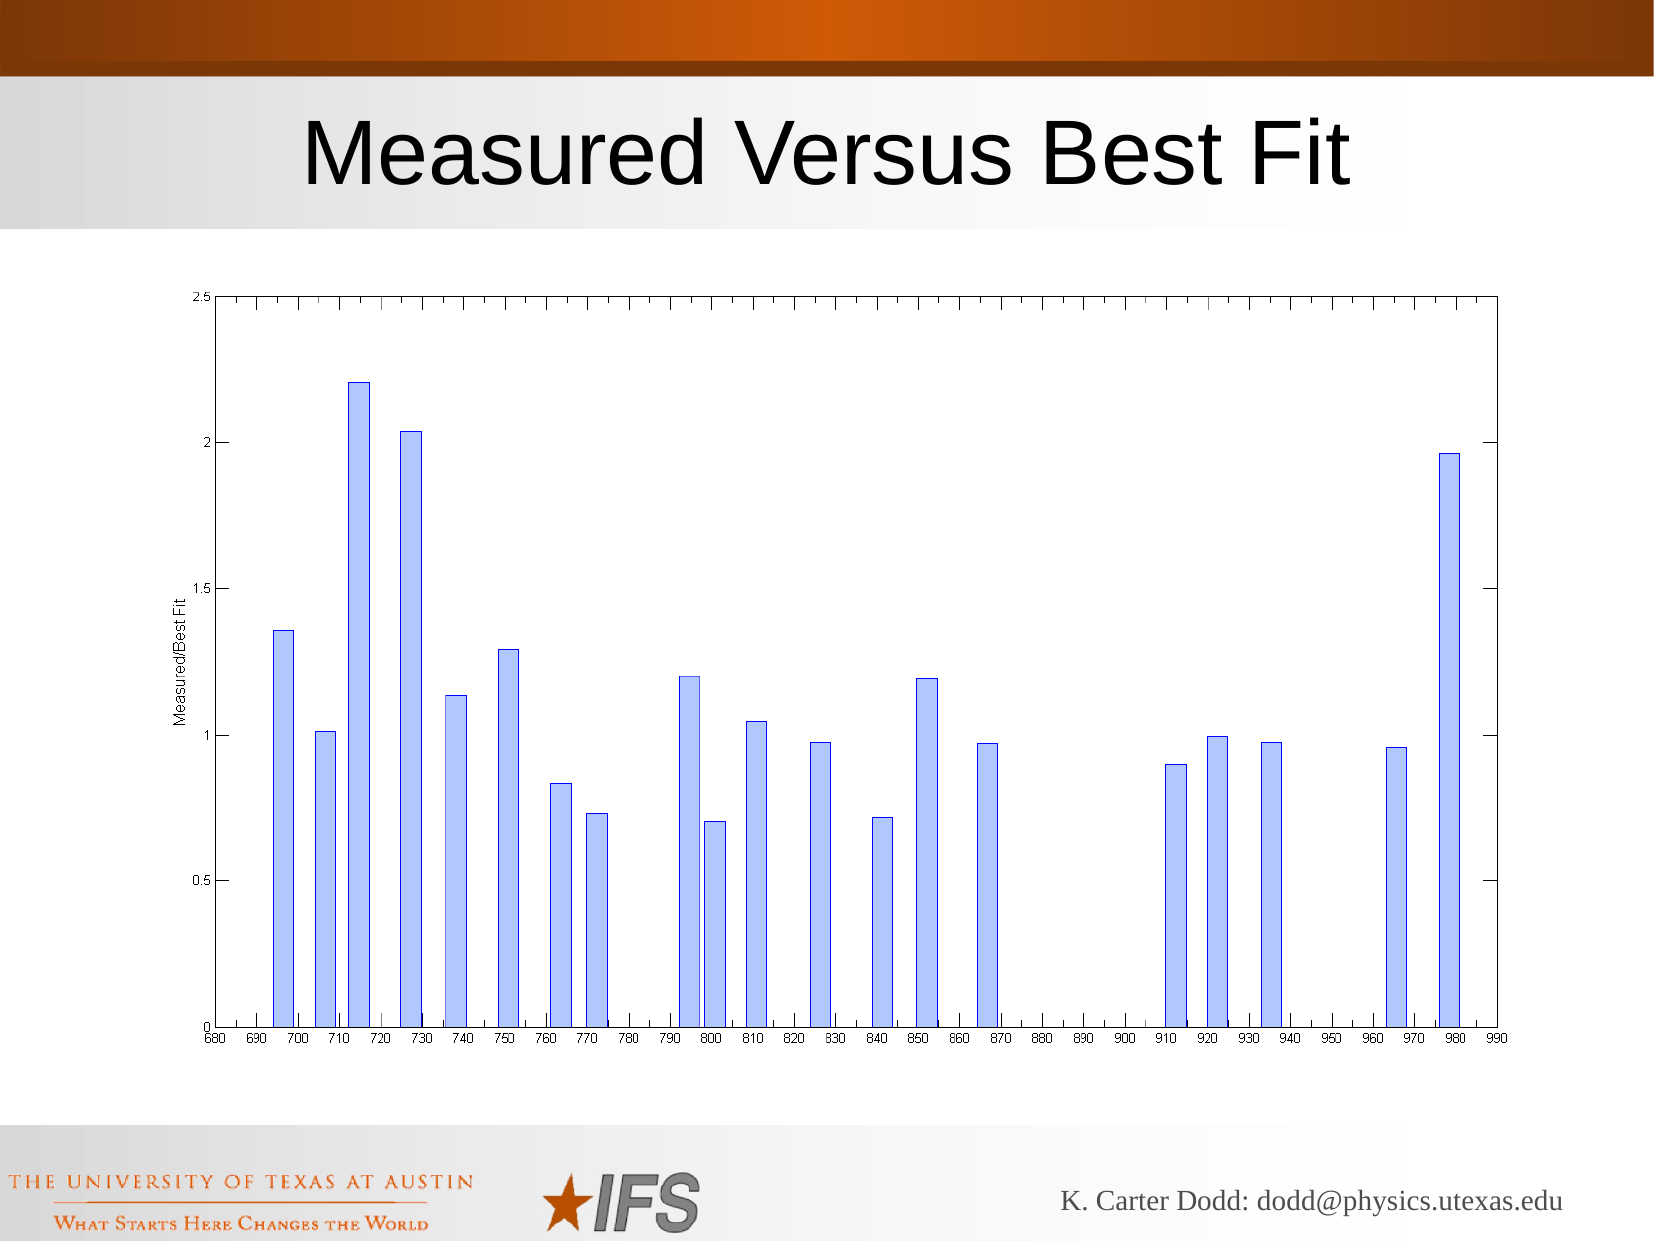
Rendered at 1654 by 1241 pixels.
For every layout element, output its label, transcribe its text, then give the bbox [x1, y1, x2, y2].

picture [0, 0, 1654, 1241]
title Measured Versus Best Fit [82, 56, 1571, 229]
